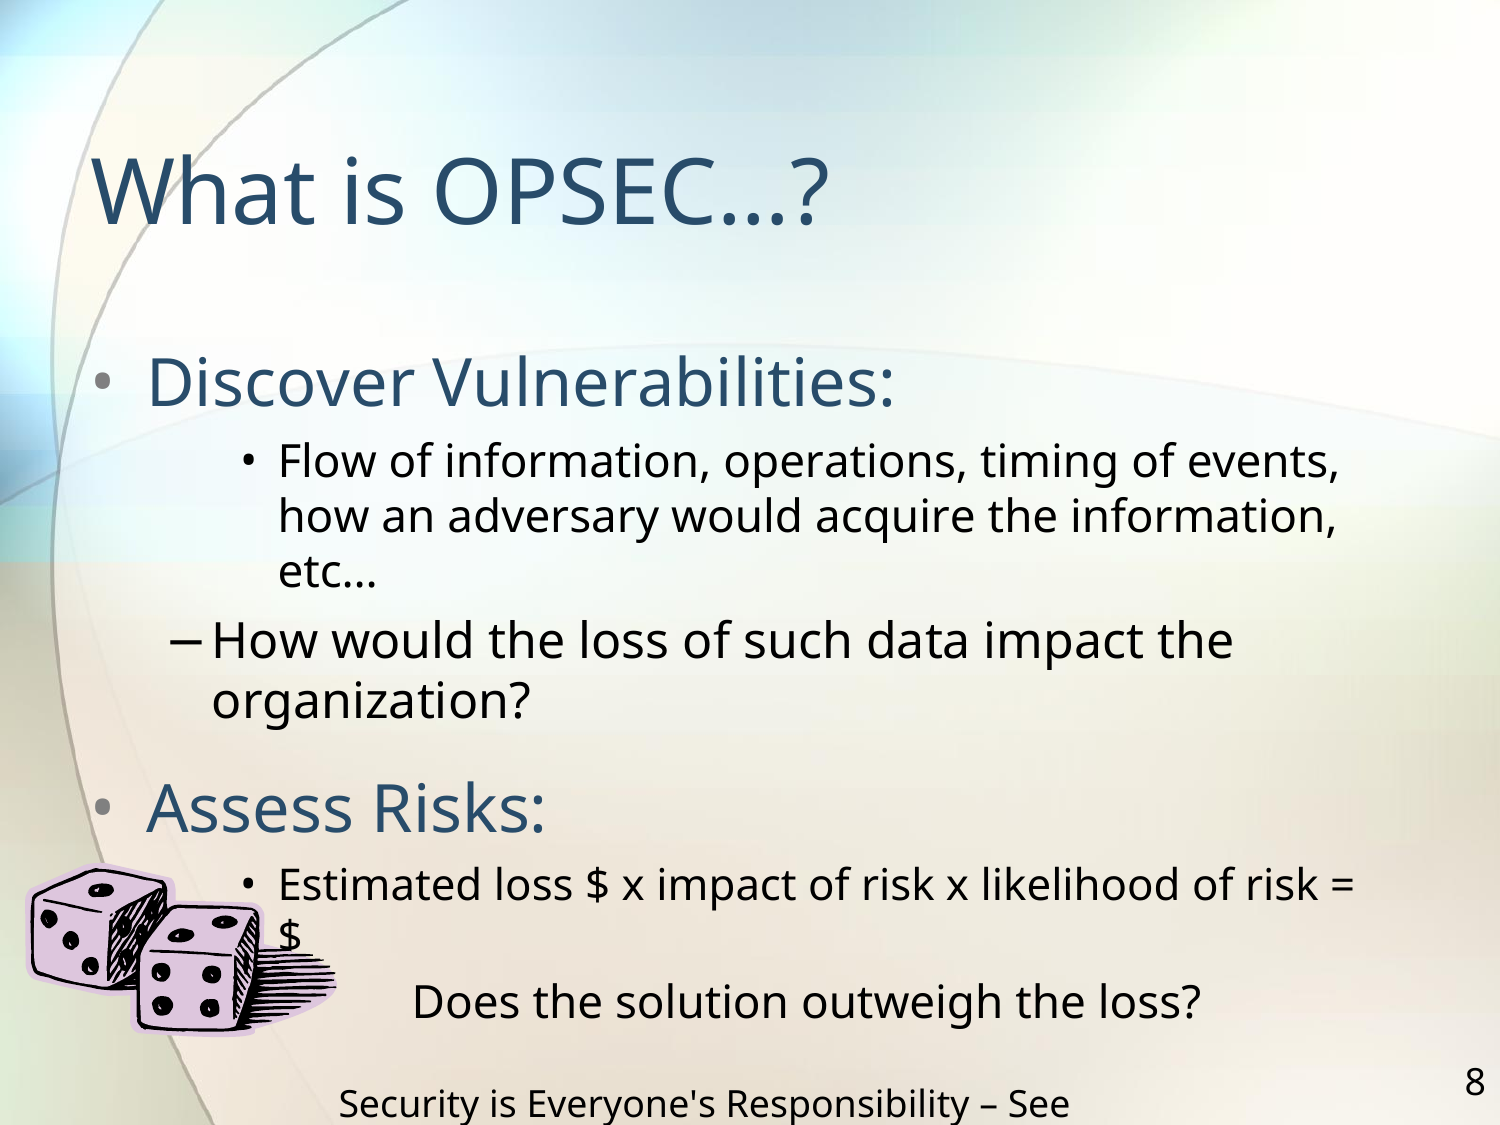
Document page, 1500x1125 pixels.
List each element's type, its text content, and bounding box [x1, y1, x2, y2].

text_box Security is Everyone's Responsibility – See Something, Say Something! [323, 1071, 1177, 1125]
text_box <number> [1449, 1050, 1500, 1125]
picture [0, 0, 1500, 1125]
list Discover Vulnerabilities: Flow of information, operations, timing of events, how an adversary would acquire the information, etc… How would the loss of such data impact the organization? Assess Risks: Estimated loss $ x impact of risk x likelihood of risk = $ Does the solution outweigh the loss? [74, 312, 1400, 1051]
title What is OPSEC…? [74, 112, 1400, 263]
